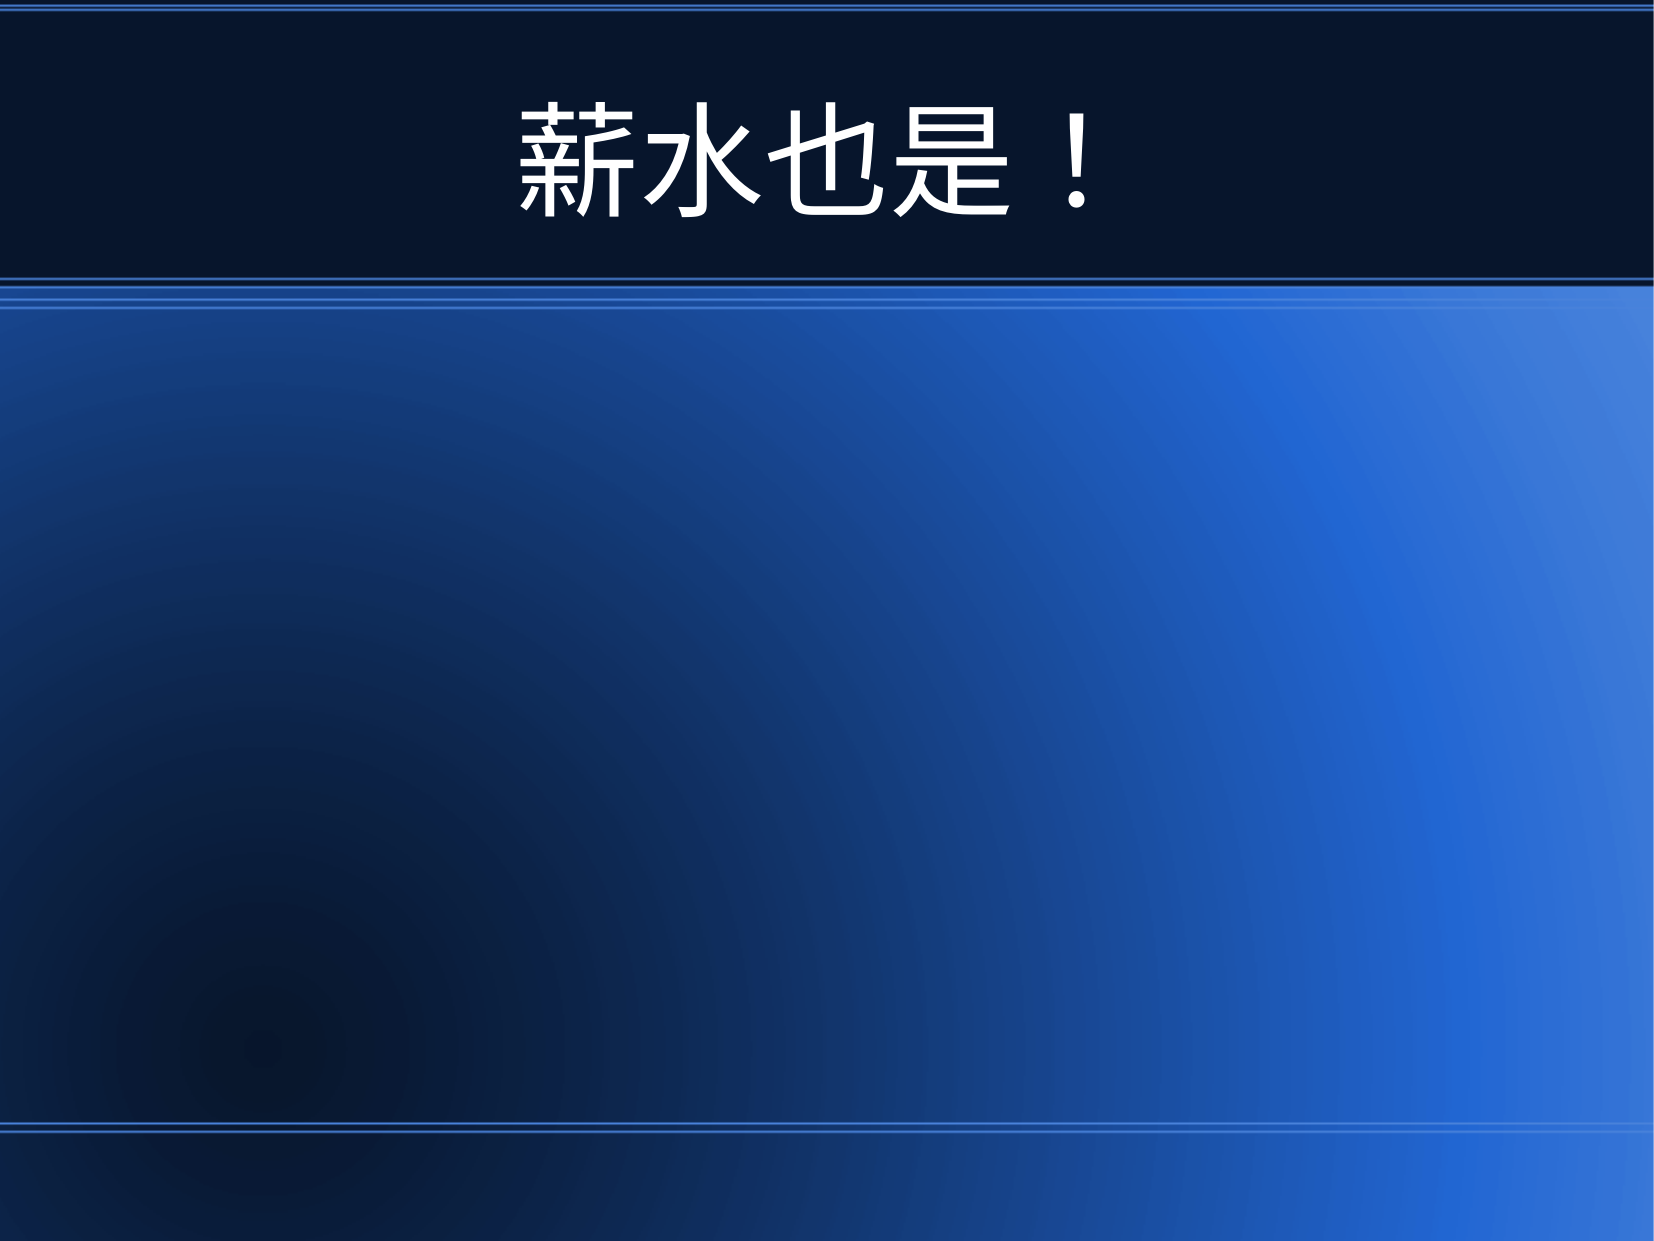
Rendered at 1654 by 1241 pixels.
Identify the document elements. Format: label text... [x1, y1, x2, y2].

title 薪水也是！ [82, 49, 1571, 257]
picture [0, 0, 1654, 1241]
